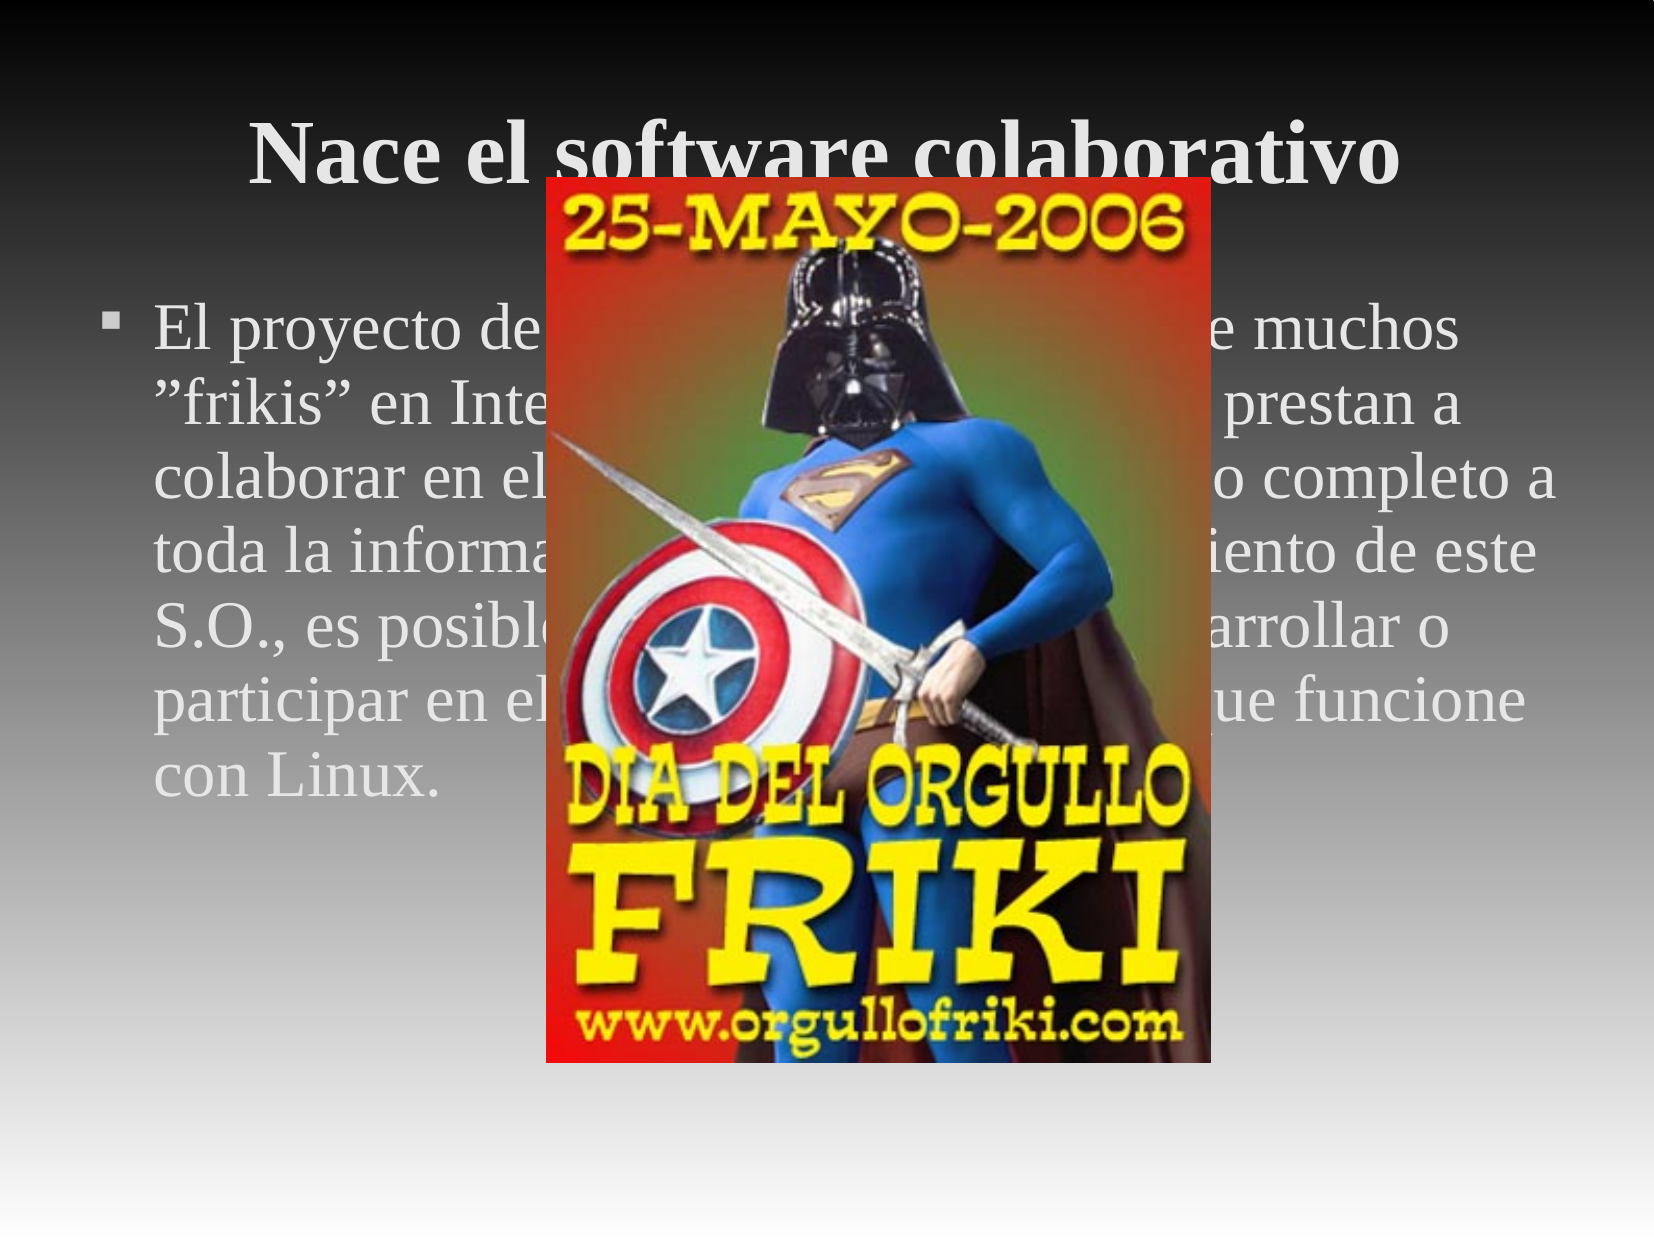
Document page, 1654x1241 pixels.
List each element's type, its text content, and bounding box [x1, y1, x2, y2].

picture [546, 177, 1211, 1063]
list El proyecto de Torvalds hace furor entre muchos ”frikis” en Internet, que rápidamente se prestan a colaborar en el proyecto. Al tener acceso completo a toda la información sobre el funcionamiento de este S.O., es posible y muy satisfactorio desarrollar o participar en el desarrollo de software que funcione con Linux. [82, 290, 1571, 1109]
title Nace el software colaborativo [82, 49, 1571, 257]
